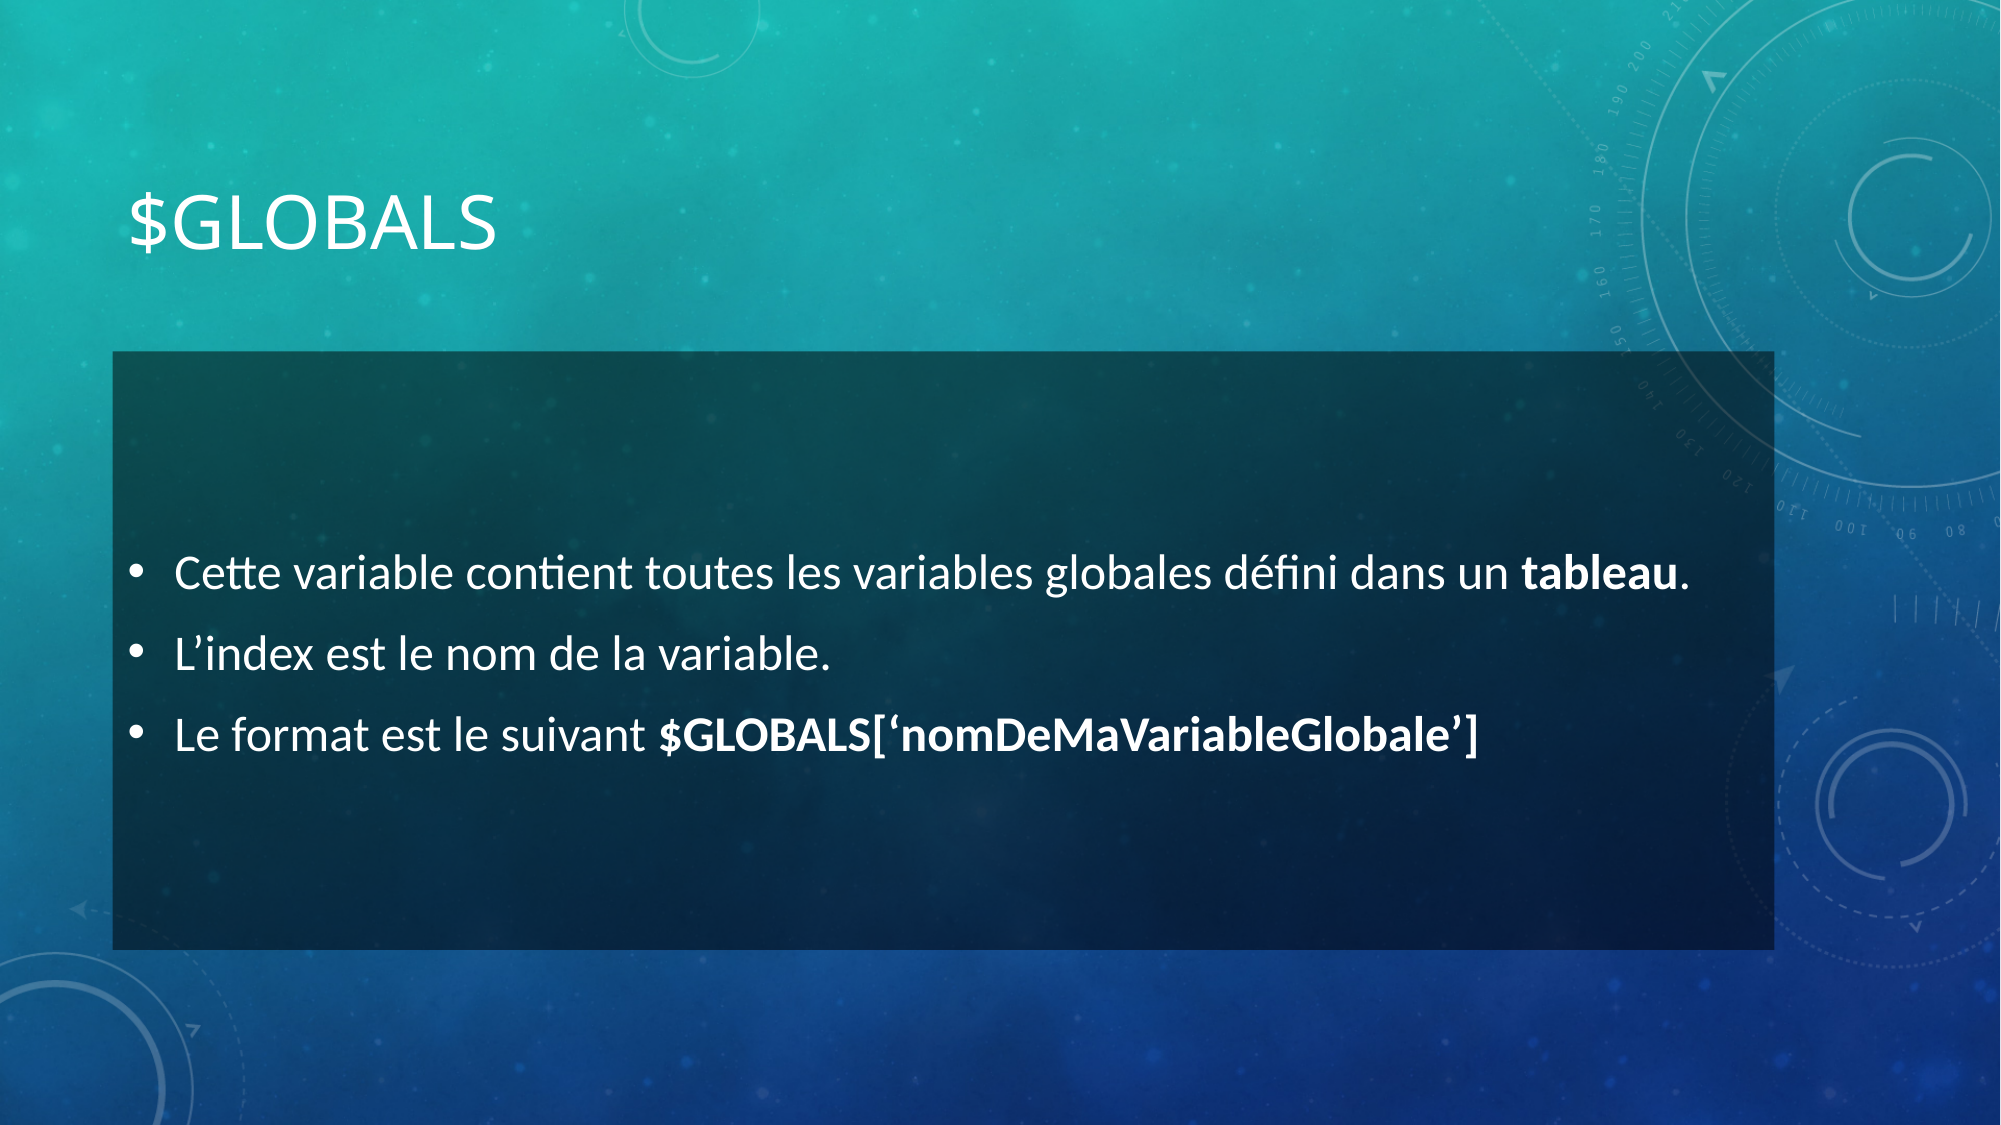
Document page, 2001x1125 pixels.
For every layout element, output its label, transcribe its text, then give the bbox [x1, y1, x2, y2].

list Cette variable contient toutes les variables globales défini dans un tableau. L’index est le nom de la variable. Le format est le suivant $GLOBALS[‘nomDeMaVariableGlobale’] [112, 351, 1775, 950]
title $Globals [112, 99, 1775, 339]
